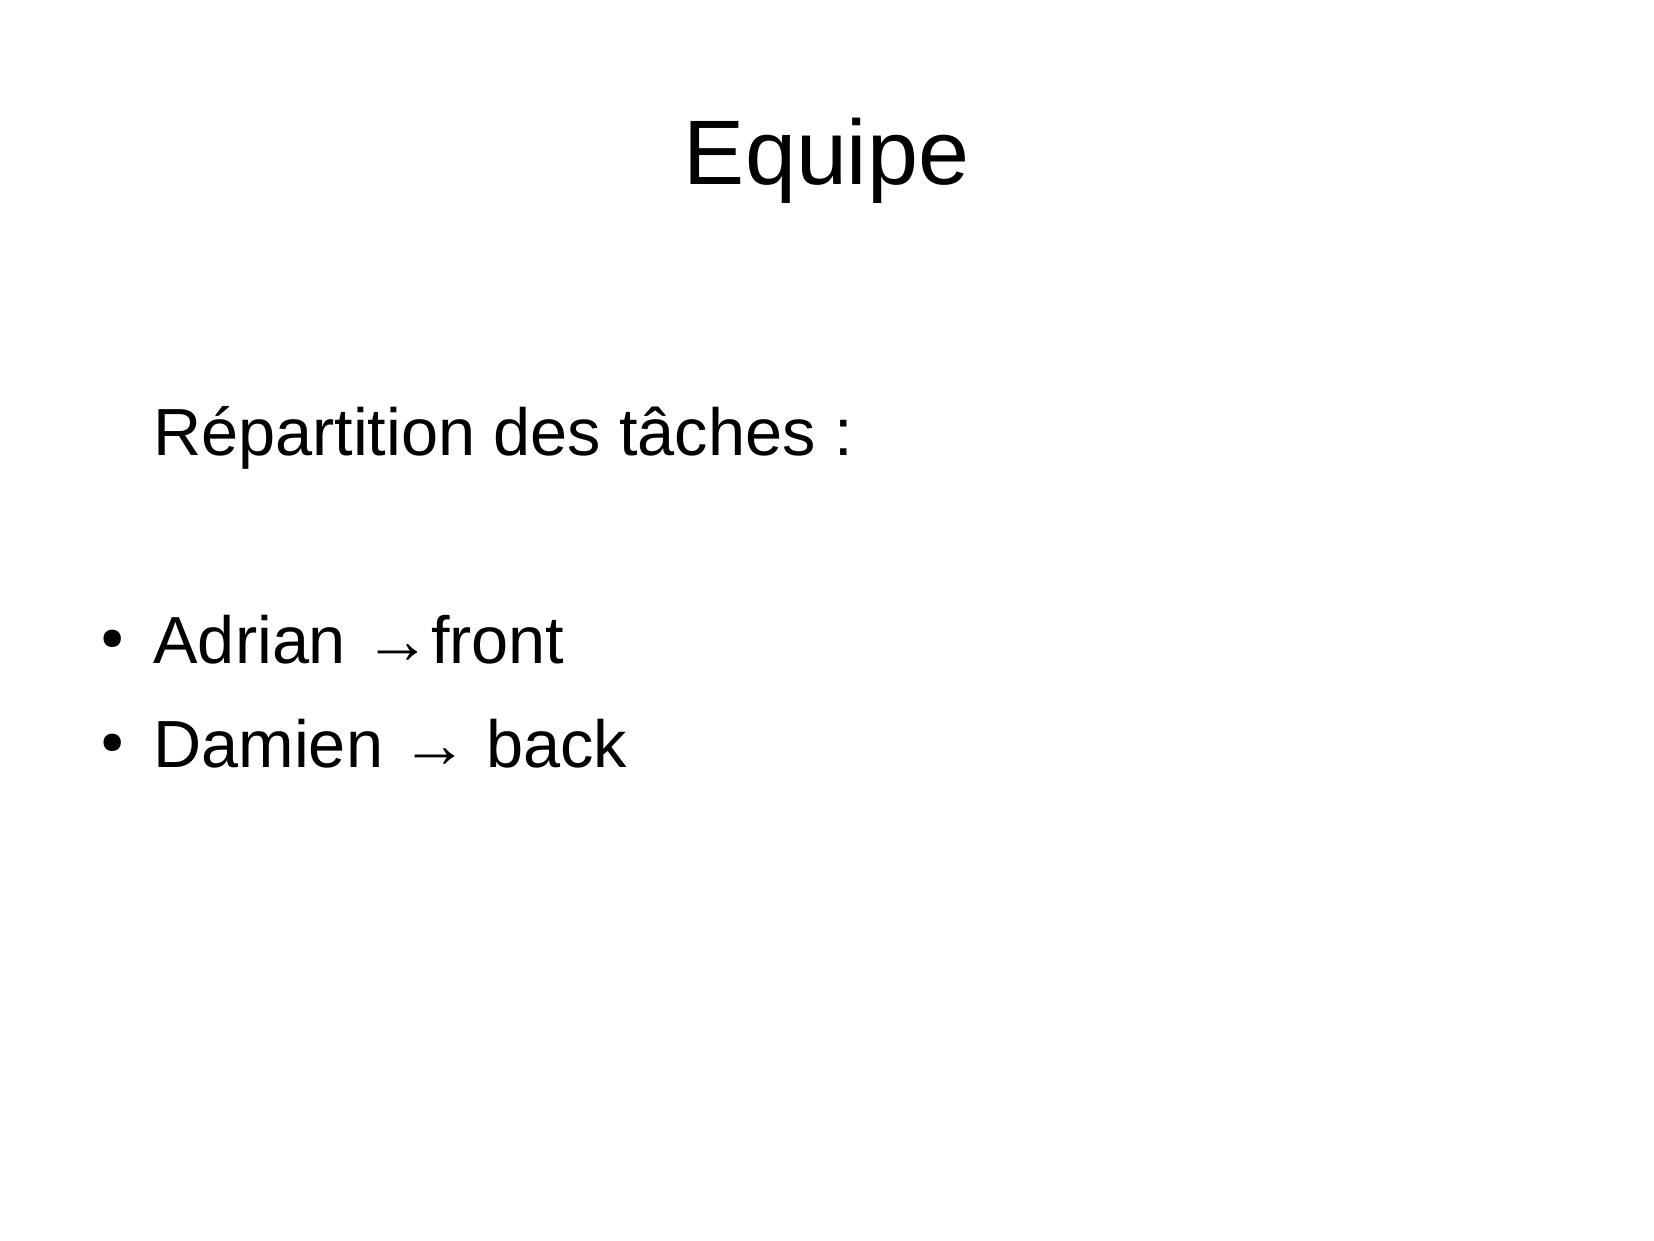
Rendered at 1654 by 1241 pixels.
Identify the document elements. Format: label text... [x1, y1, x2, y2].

list Répartition des tâches : Adrian →front Damien → back [82, 290, 1571, 1010]
title Equipe [82, 49, 1571, 257]
